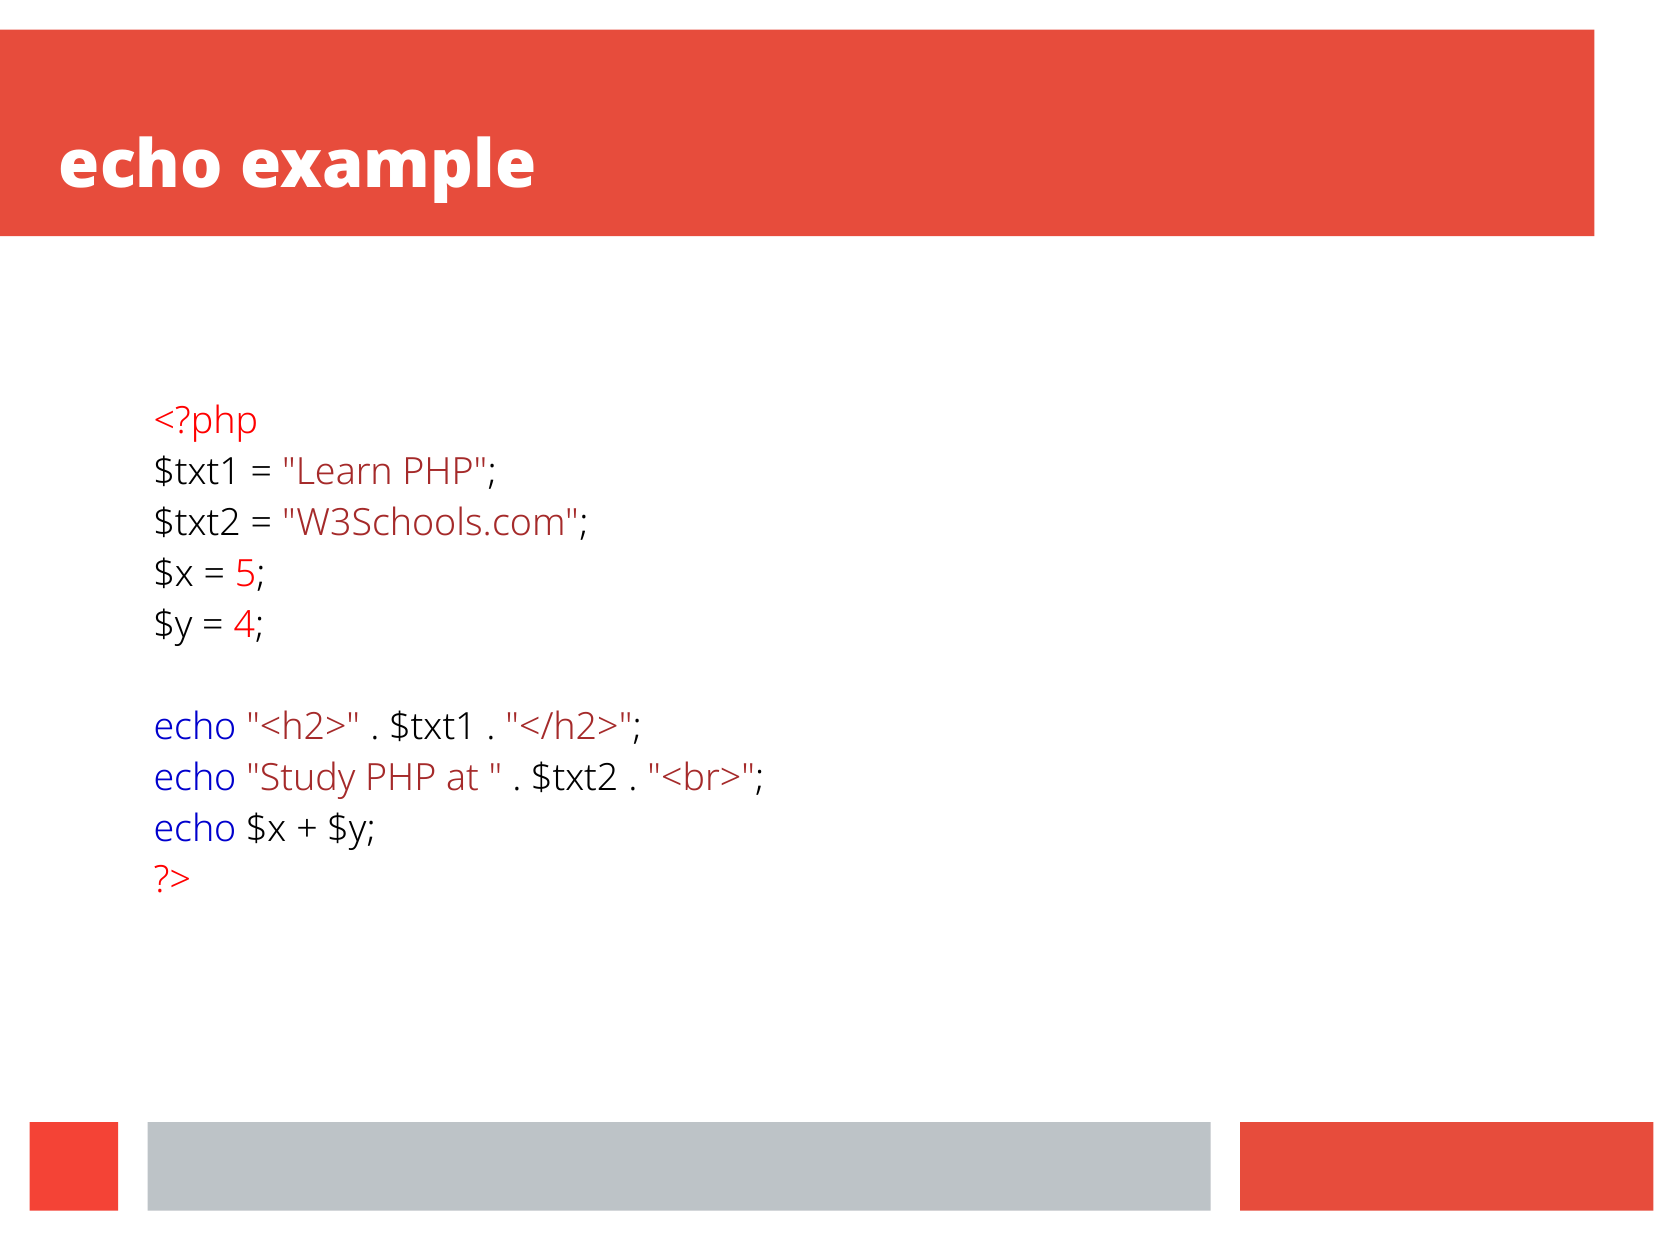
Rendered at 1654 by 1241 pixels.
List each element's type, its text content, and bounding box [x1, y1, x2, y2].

list <?php $txt1 = "Learn PHP"; $txt2 = "W3Schools.com"; $x = 5; $y = 4; echo "<h2>" . $txt1 . "</h2>"; echo "Study PHP at " . $txt2 . "<br>"; echo $x + $y; ?> [59, 324, 1565, 1093]
title echo example [59, 59, 1595, 207]
